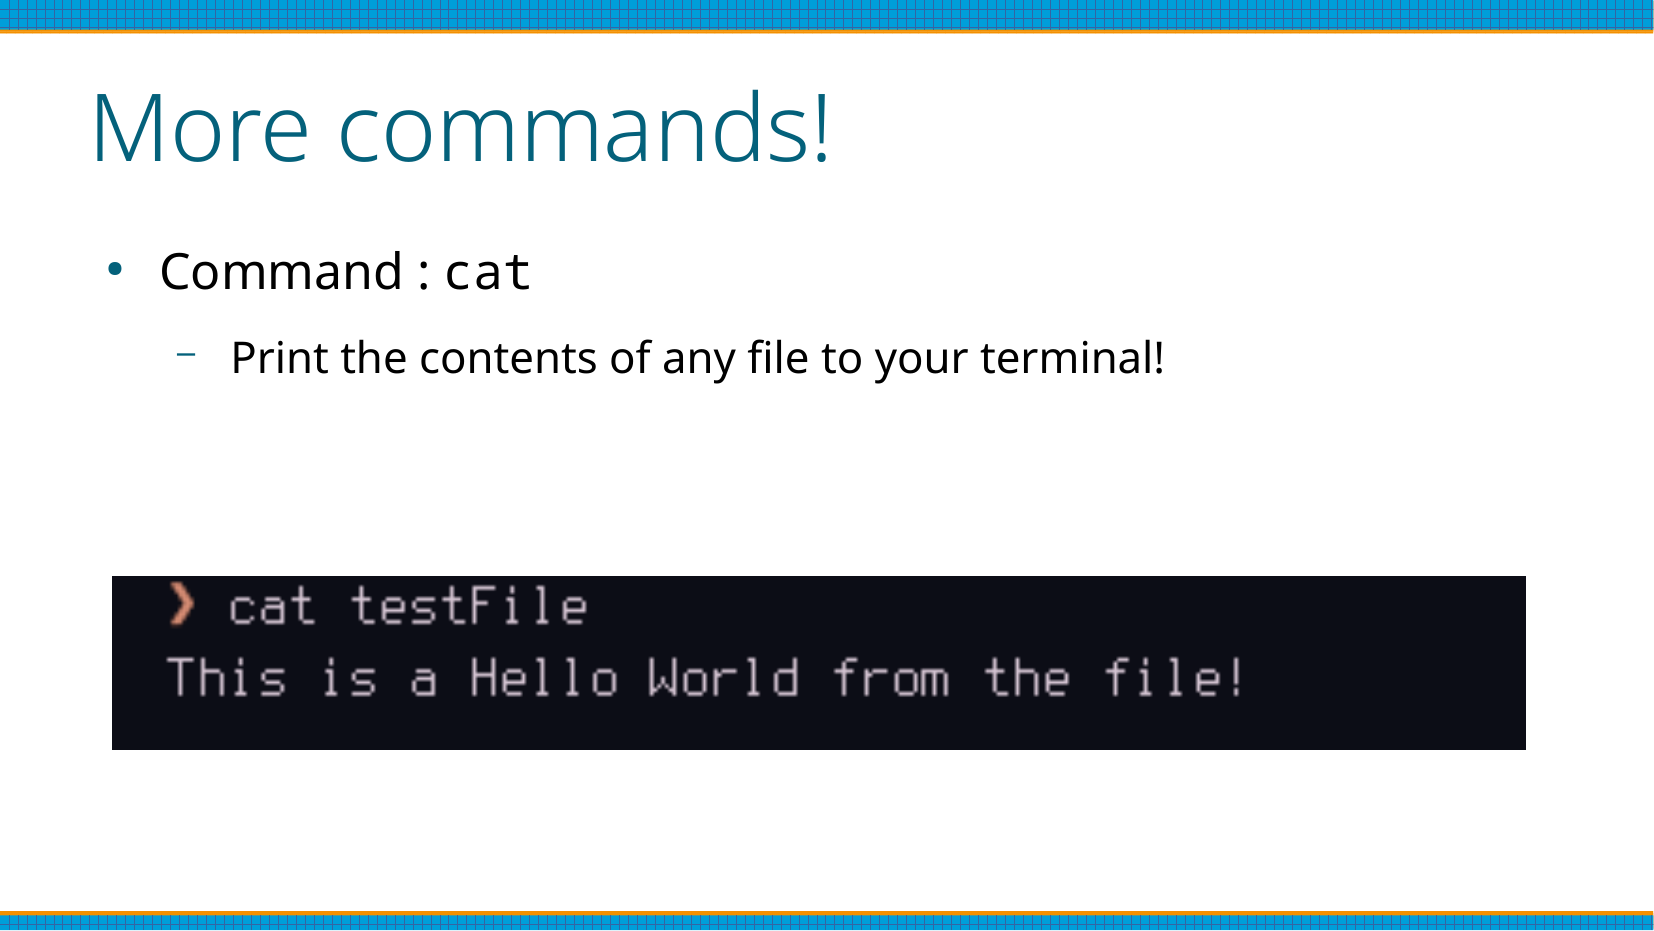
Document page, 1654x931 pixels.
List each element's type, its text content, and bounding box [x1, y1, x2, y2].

list Command : cat Print the contents of any file to your terminal! [88, 236, 1565, 901]
picture [112, 576, 1526, 751]
title More commands! [88, 44, 1565, 207]
